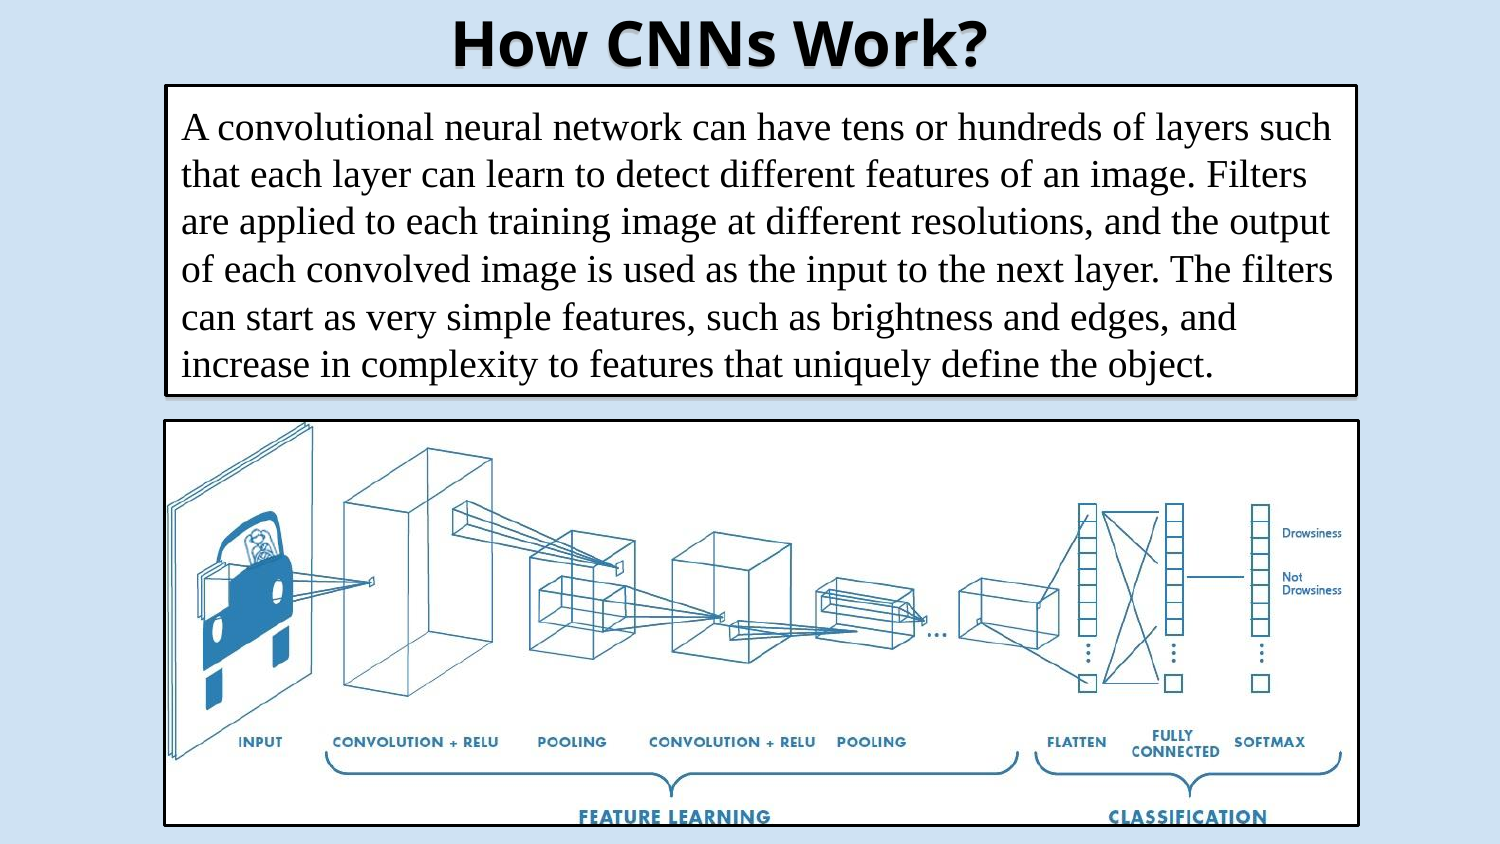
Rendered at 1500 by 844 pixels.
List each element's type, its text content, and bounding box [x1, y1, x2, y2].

text_box How CNNs Work? [315, 0, 1124, 85]
picture [166, 421, 1357, 825]
text_box A convolutional neural network can have tens or hundreds of layers such that each layer can learn to detect different features of an image. Filters are applied to each training image at different resolutions, and the output of each convolved image is used as the input to the next layer. The filters can start as very simple features, such as brightness and edges, and increase in complexity to features that uniquely define the object. [166, 85, 1357, 396]
